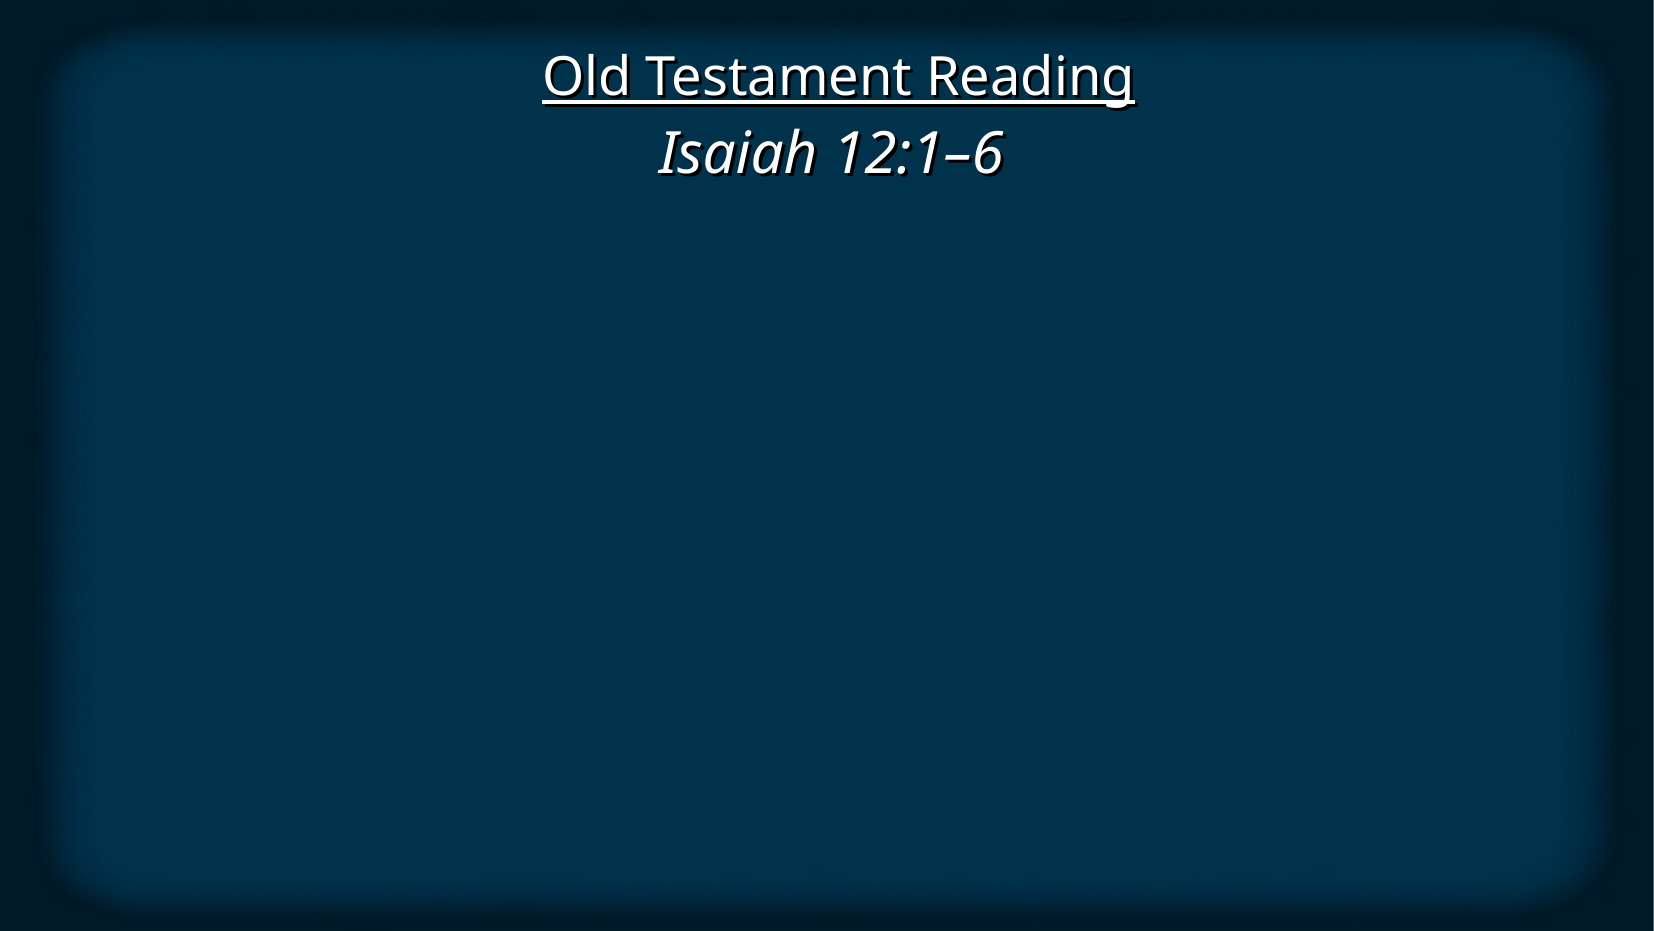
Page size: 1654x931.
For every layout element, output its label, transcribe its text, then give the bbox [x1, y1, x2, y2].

picture [0, 0, 1654, 931]
text_box Old Testament Reading Isaiah 12:1–6 [88, 30, 1589, 196]
